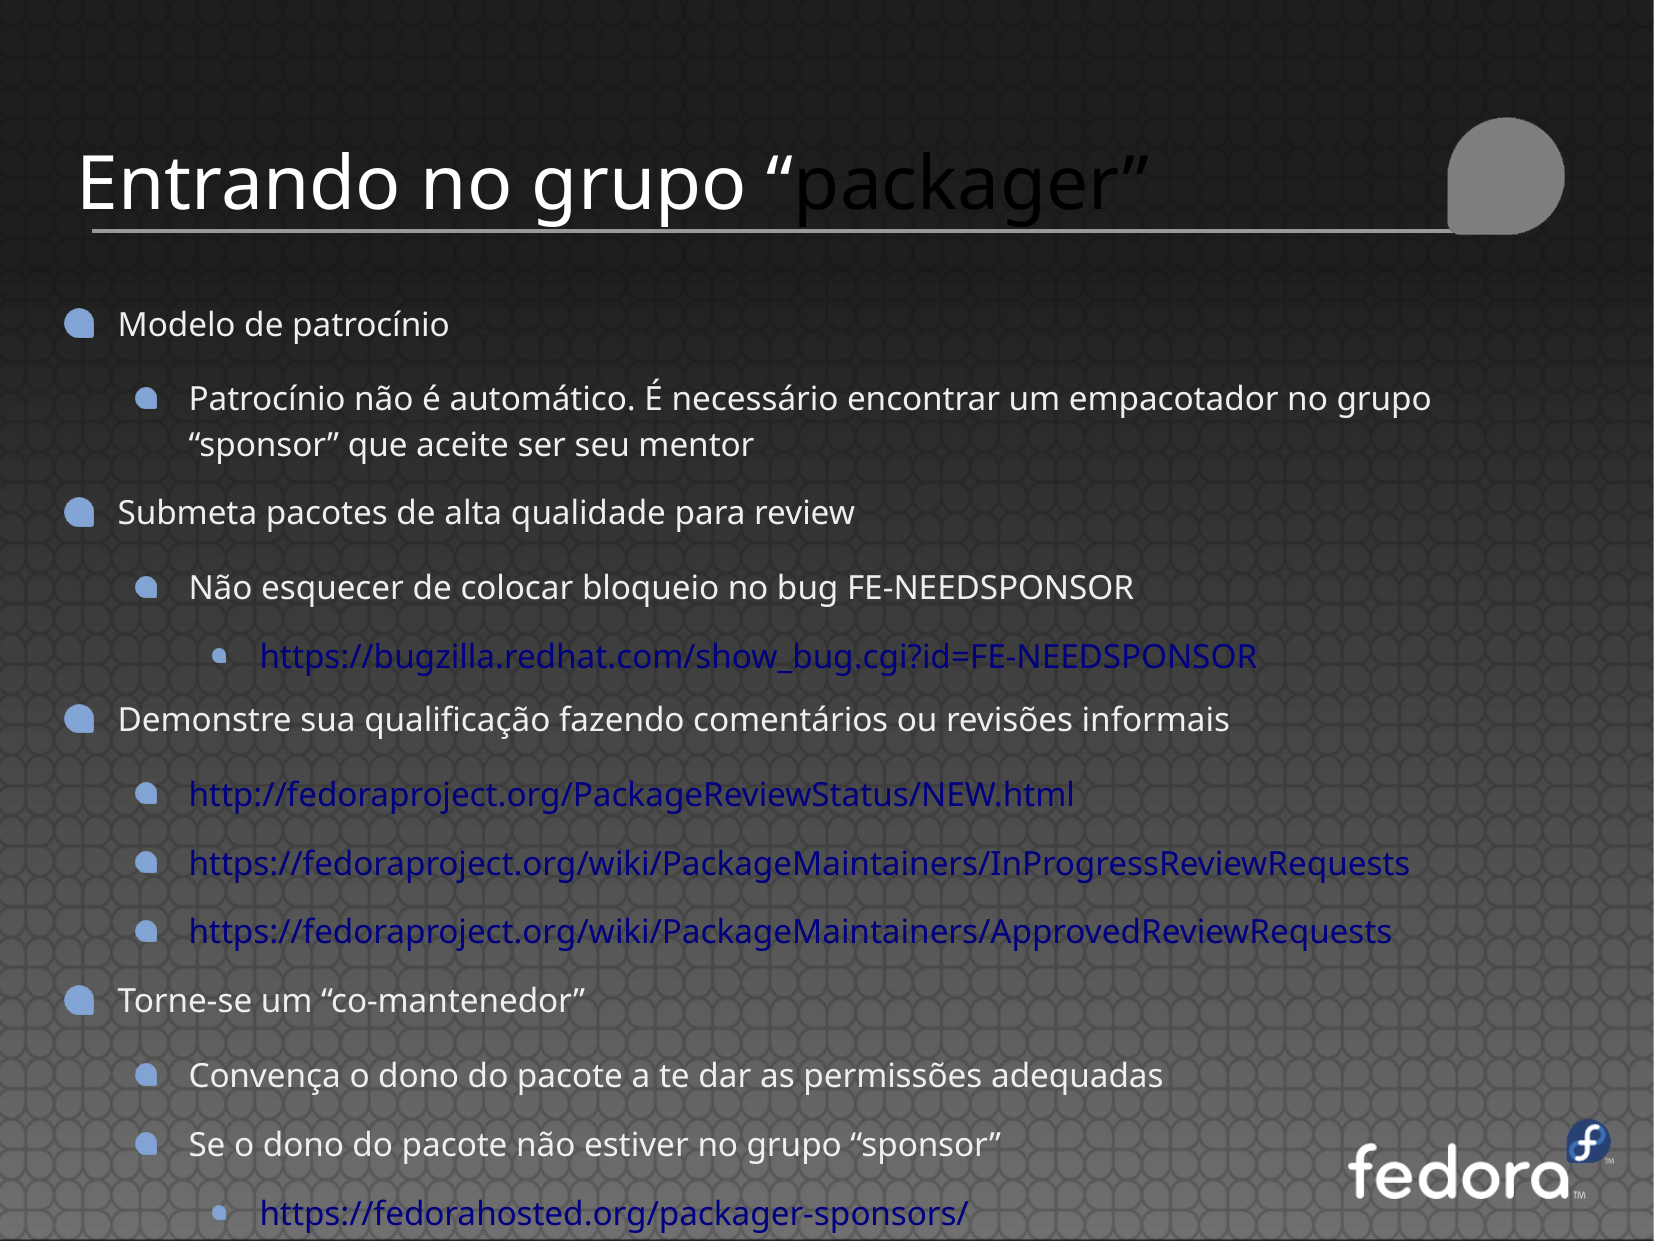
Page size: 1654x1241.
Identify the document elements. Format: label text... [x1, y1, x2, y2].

list Modelo de patrocínio Patrocínio não é automático. É necessário encontrar um empacotador no grupo “sponsor” que aceite ser seu mentor Submeta pacotes de alta qualidade para review Não esquecer de colocar bloqueio no bug FE-NEEDSPONSOR https://bugzilla.redhat.com/show_bug.cgi?id=FE-NEEDSPONSOR Demonstre sua qualificação fazendo comentários ou revisões informais http://fedoraproject.org/PackageReviewStatus/NEW.html https://fedoraproject.org/wiki/PackageMaintainers/InProgressReviewRequests https://fedoraproject.org/wiki/PackageMaintainers/ApprovedReviewRequests Torne-se um “co-mantenedor” Convença o dono do pacote a te dar as permissões adequadas Se o dono do pacote não estiver no grupo “sponsor” https://fedorahosted.org/packager-sponsors/ [46, 300, 1536, 1141]
picture [0, 0, 1654, 1241]
title Entrando no grupo “packager” [76, 112, 1566, 249]
